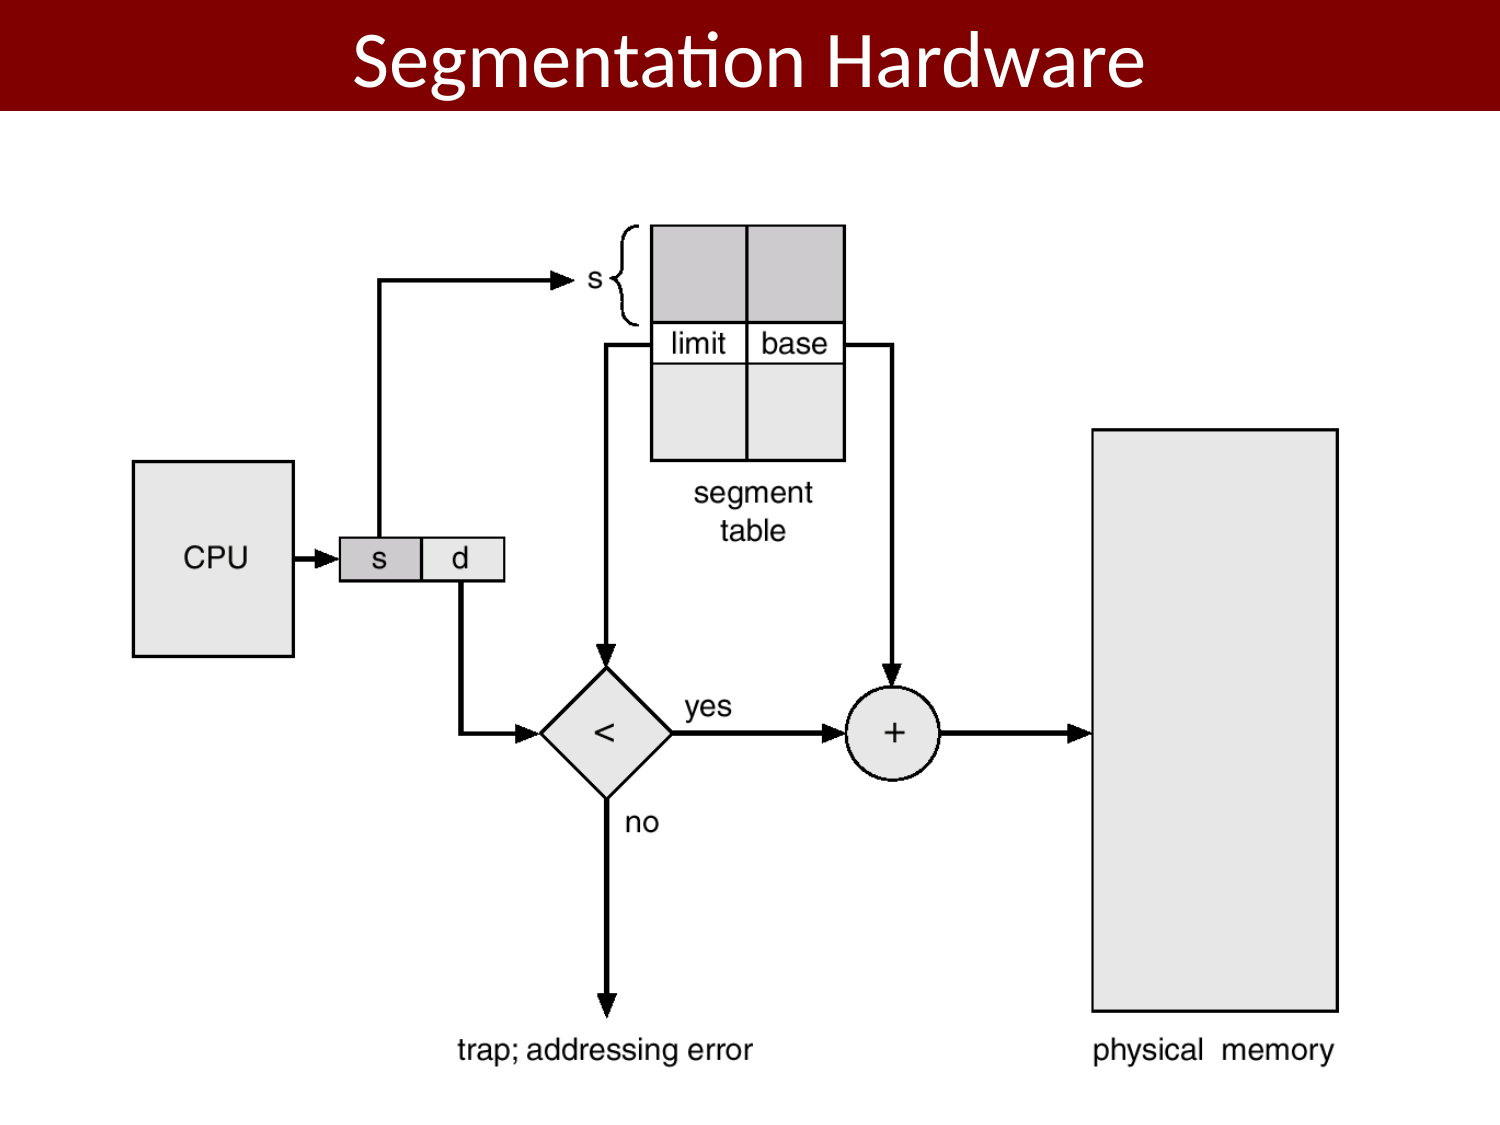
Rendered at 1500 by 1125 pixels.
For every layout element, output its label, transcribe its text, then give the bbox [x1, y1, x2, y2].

title Segmentation Hardware [0, 0, 1500, 111]
picture [123, 220, 1353, 1072]
